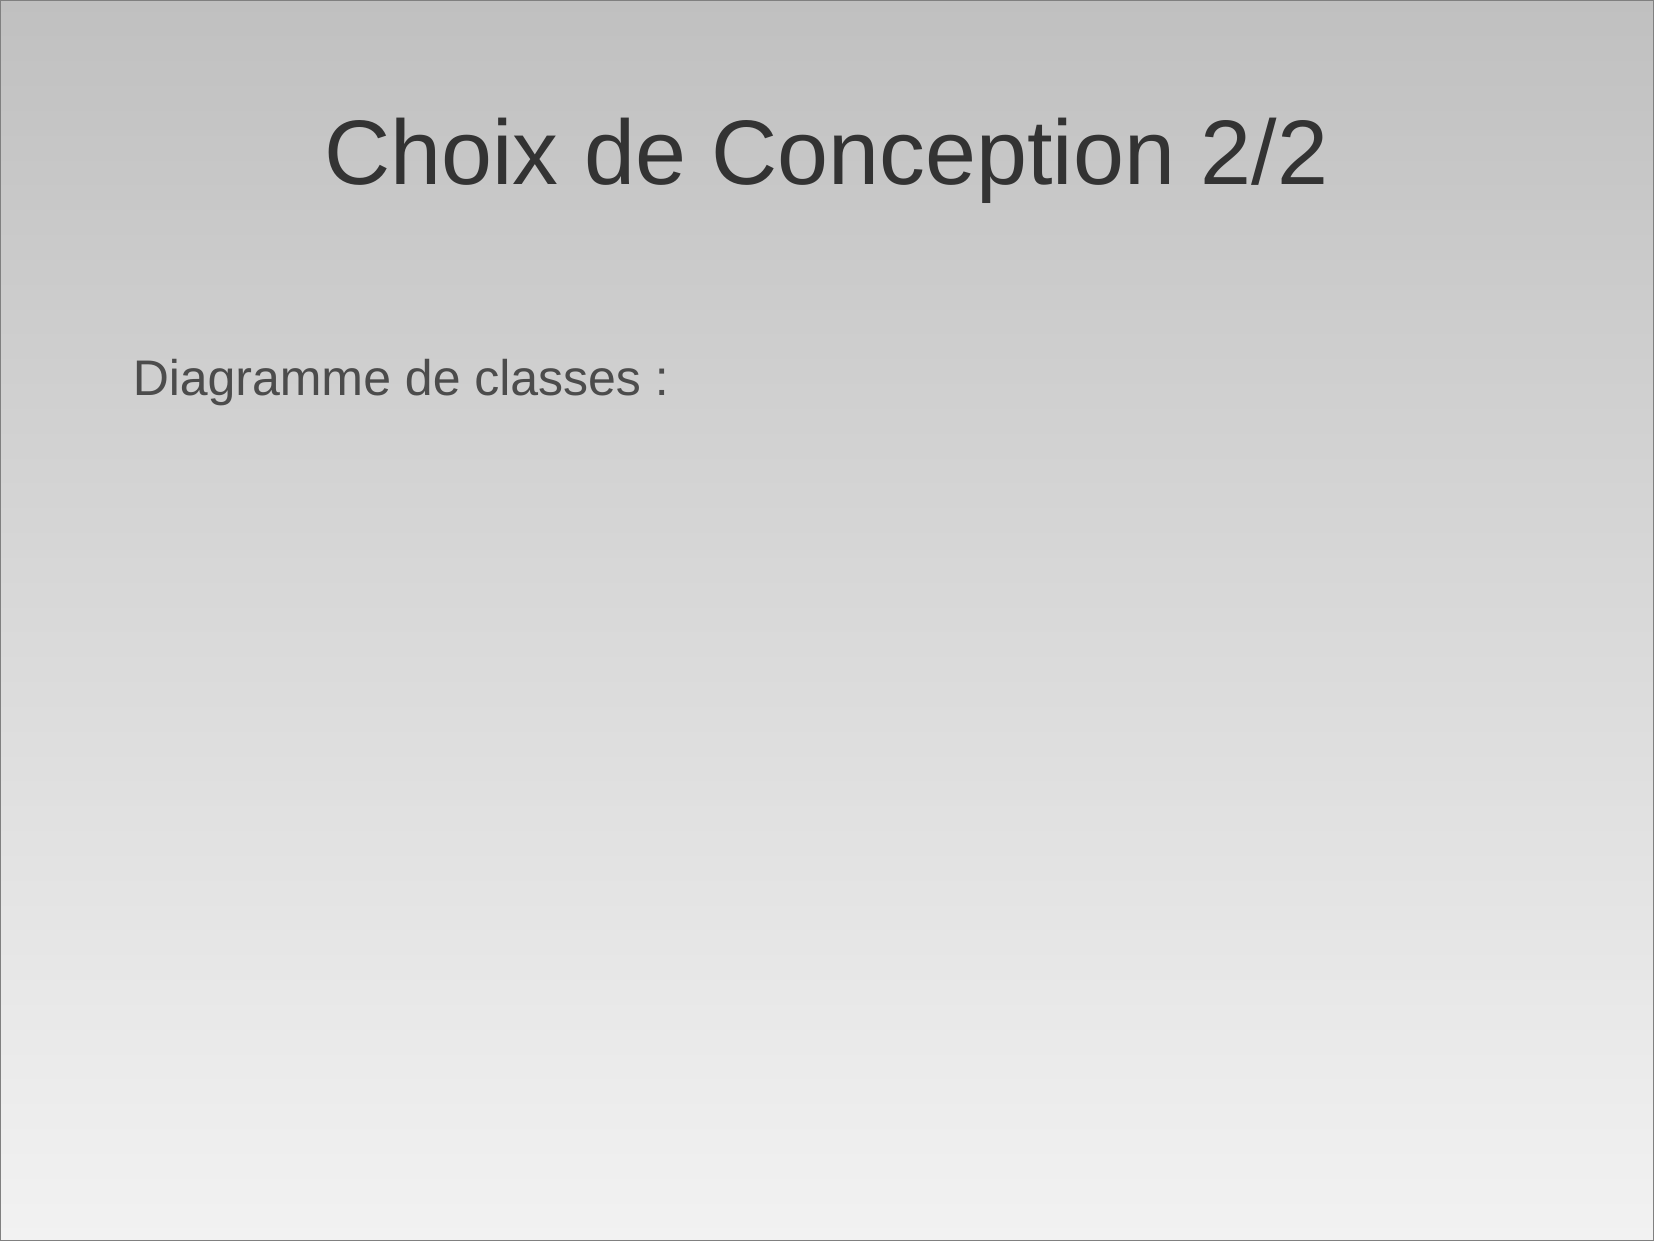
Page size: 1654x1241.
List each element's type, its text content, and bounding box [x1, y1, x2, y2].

text_box Diagramme de classes : [118, 342, 1536, 414]
title Choix de Conception 2/2 [82, 49, 1571, 257]
